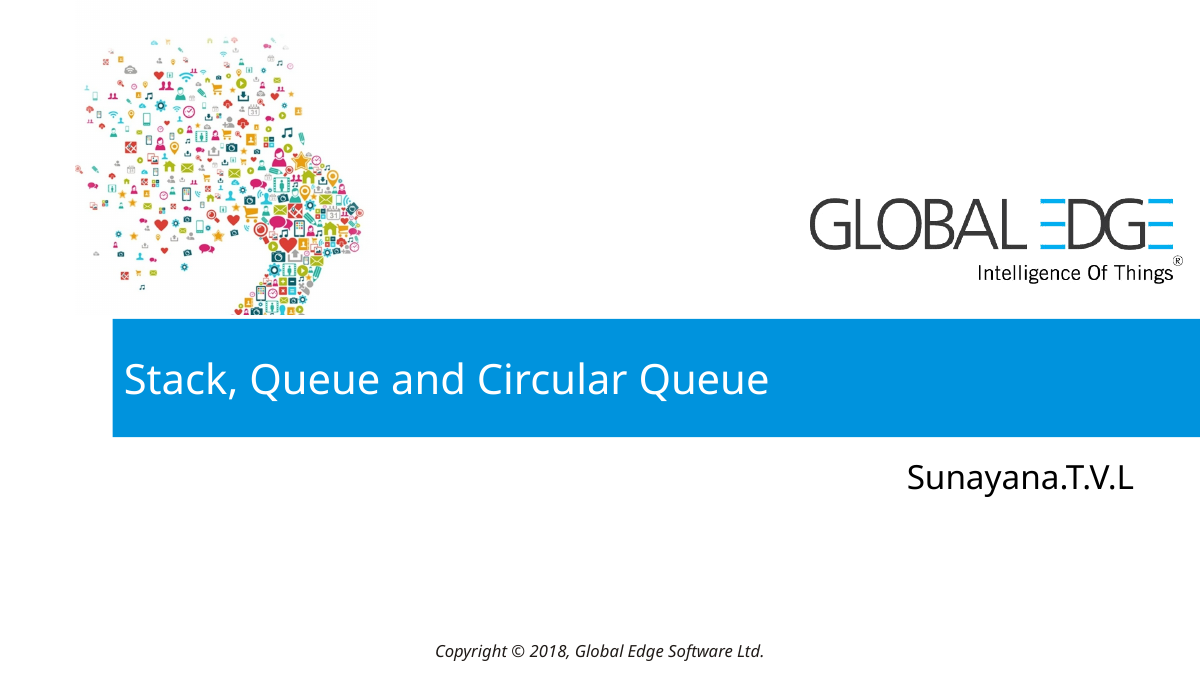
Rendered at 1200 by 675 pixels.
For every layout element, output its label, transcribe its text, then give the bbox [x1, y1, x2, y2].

picture [75, 0, 377, 315]
picture [756, 143, 1194, 318]
title Stack, Queue and Circular Queue [112, 318, 1200, 438]
list Sunayana.T.V.L [283, 445, 1146, 508]
